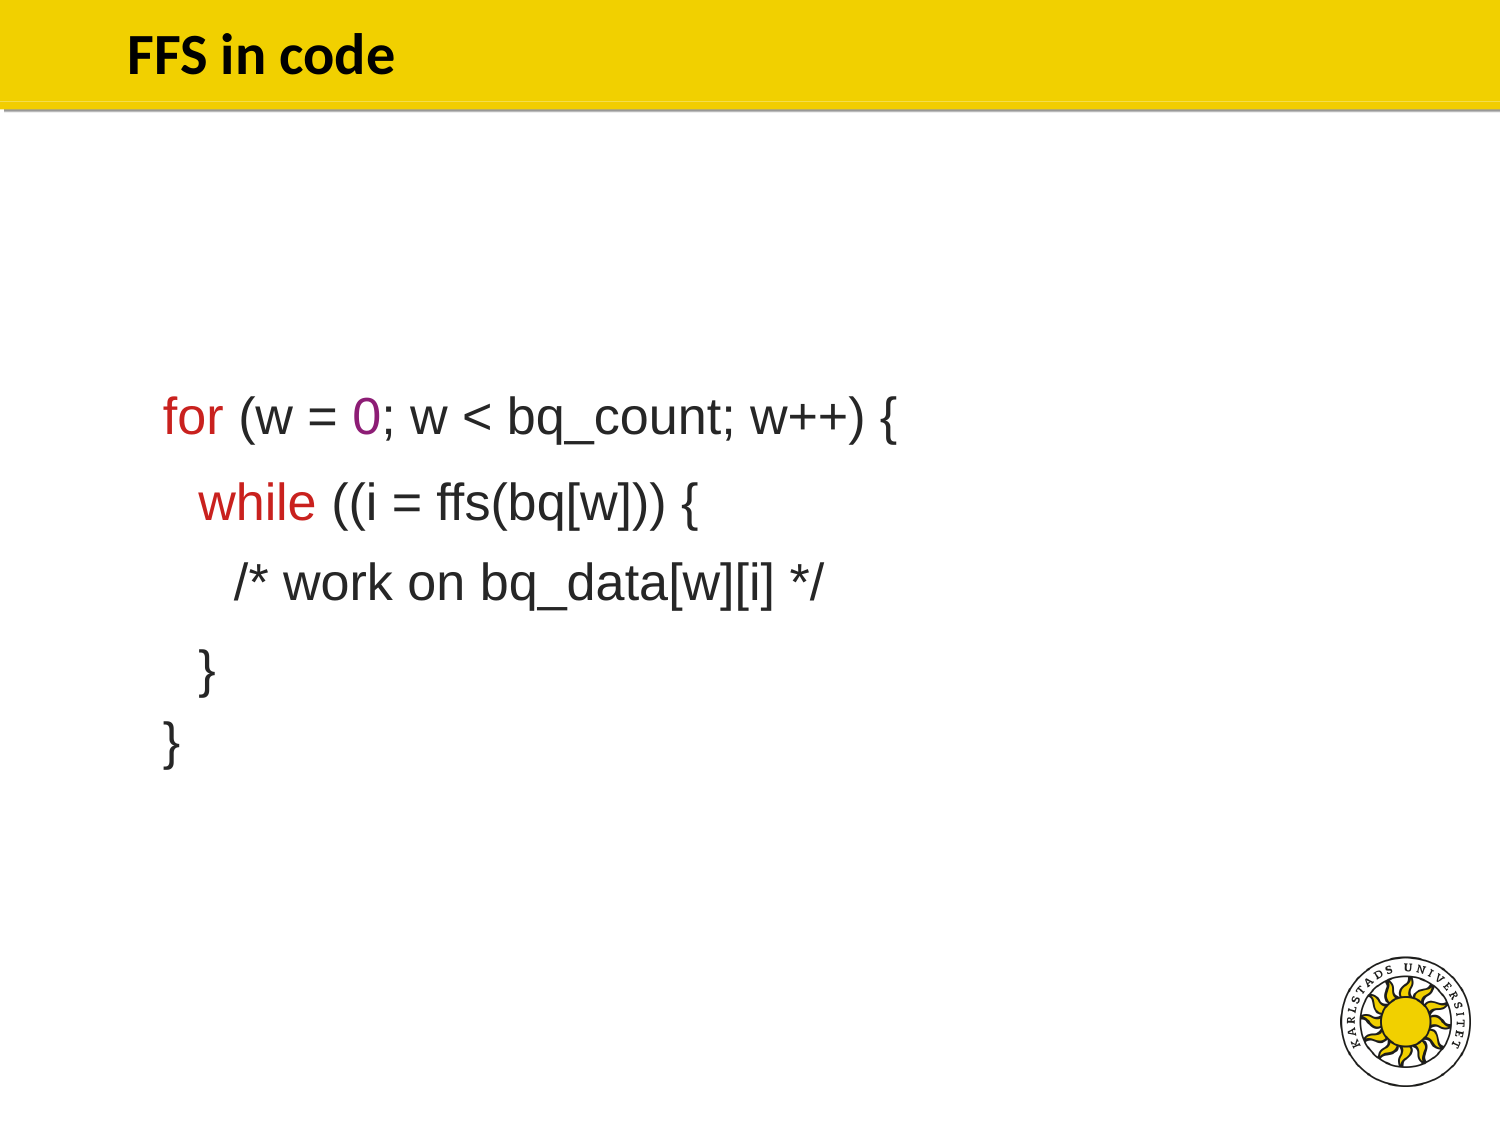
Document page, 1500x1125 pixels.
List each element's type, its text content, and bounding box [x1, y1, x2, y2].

picture [1340, 948, 1471, 1095]
list for (w = 0; w < bq_count; w++) { while ((i = ffs(bq[w])) { /* work on bq_data[w][i] */ } } [112, 375, 1388, 952]
title FFS in code [112, 0, 1388, 102]
